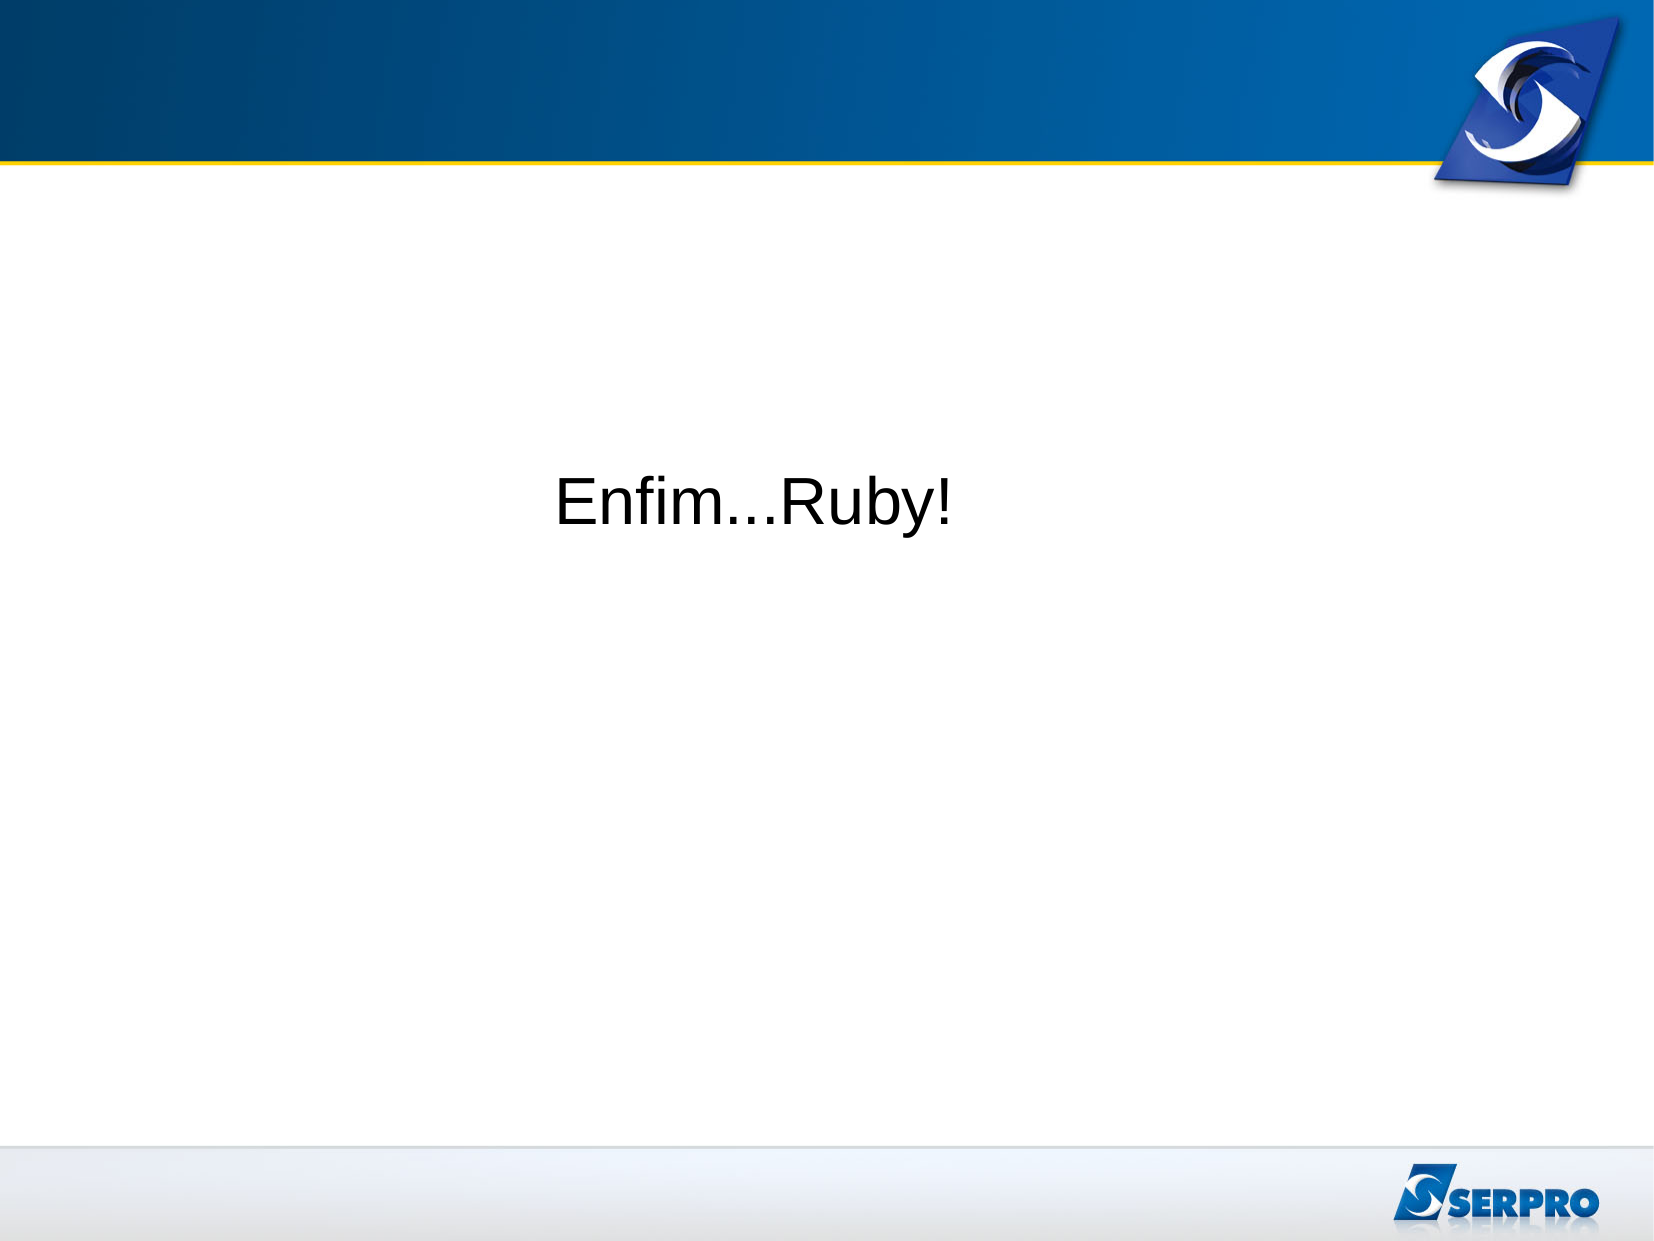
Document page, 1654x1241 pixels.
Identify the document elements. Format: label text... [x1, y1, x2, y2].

subtitle Enfim...Ruby! [75, 41, 1434, 962]
picture [0, 0, 1654, 1241]
